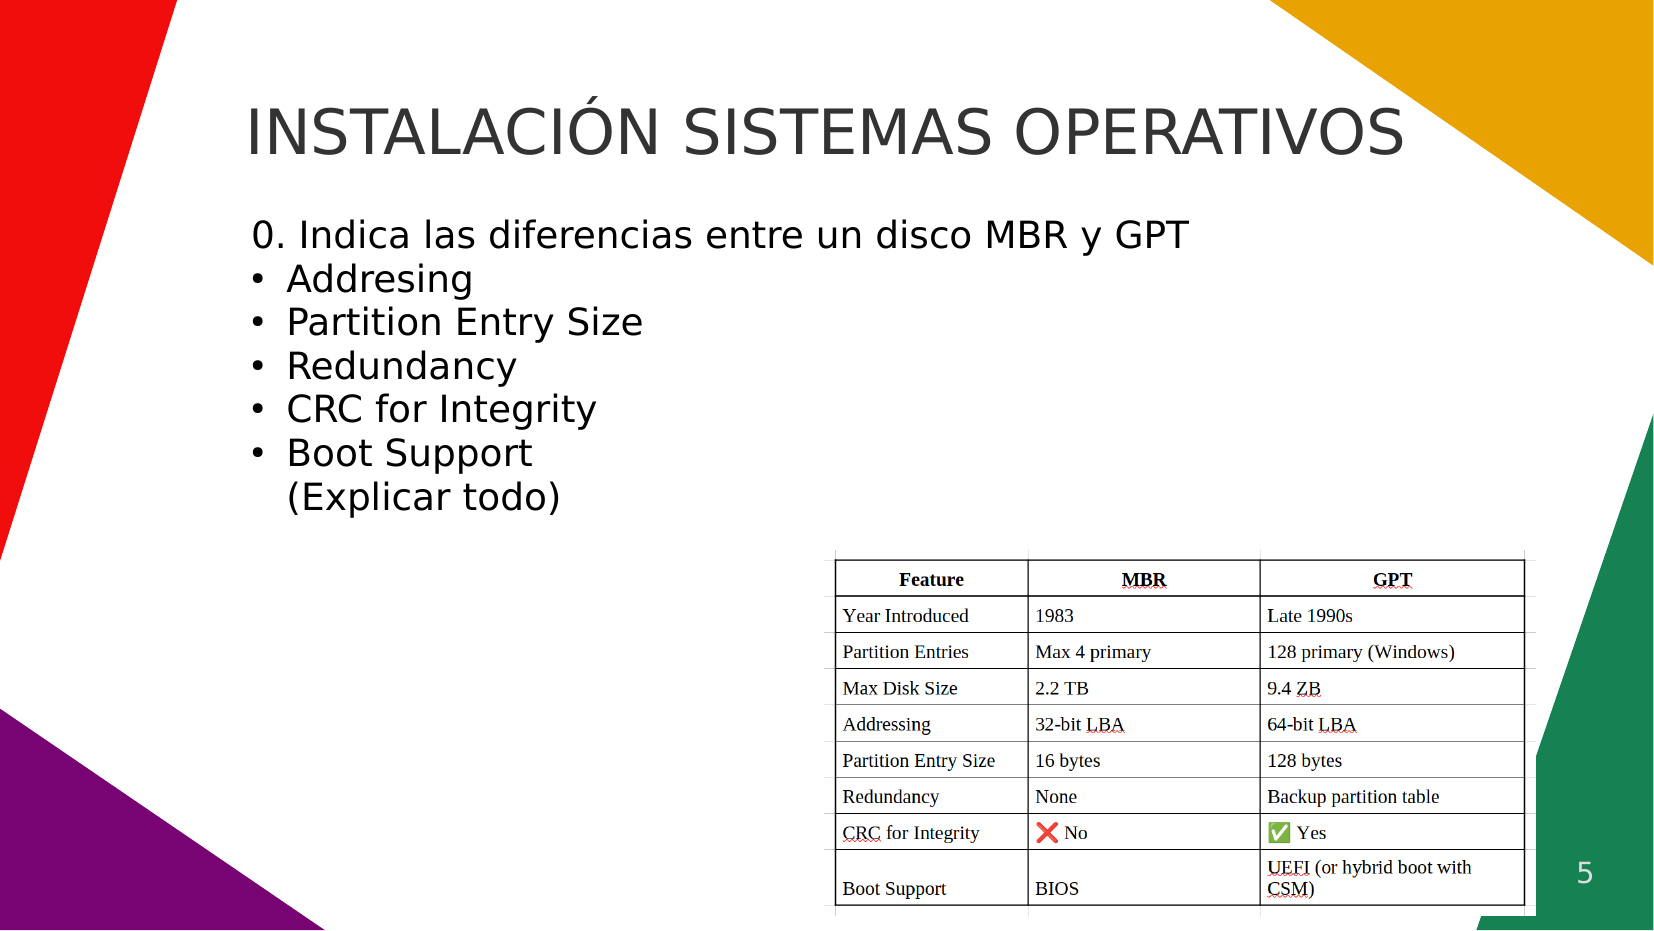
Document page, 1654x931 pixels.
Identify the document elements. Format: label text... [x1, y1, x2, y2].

text_box 0. Indica las diferencias entre un disco MBR y GPT Addresing Partition Entry Size Redundancy CRC for Integrity Boot Support (Explicar todo) [236, 206, 1359, 502]
picture [824, 550, 1536, 916]
title INSTALACIÓN SISTEMAS OPERATIVOS [118, 59, 1536, 207]
